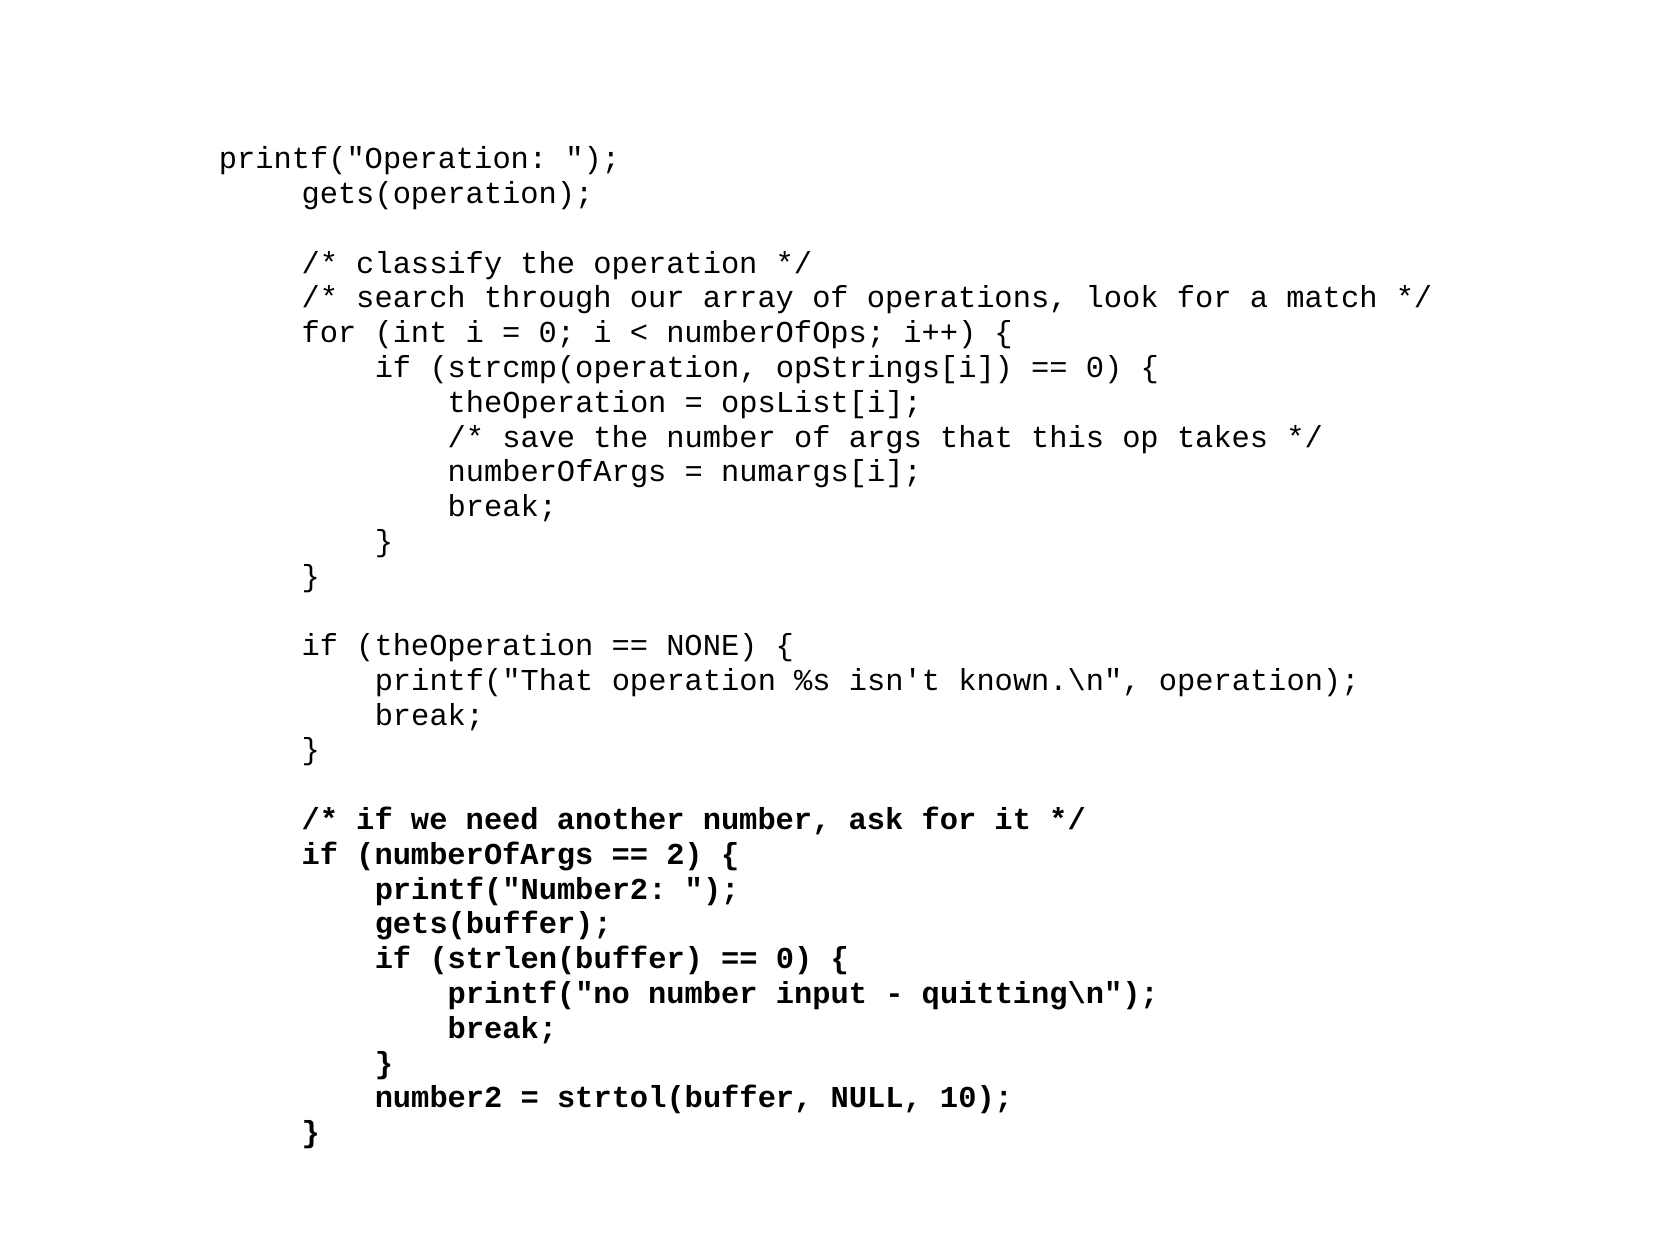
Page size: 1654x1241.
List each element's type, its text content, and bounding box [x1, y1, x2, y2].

subtitle printf("Operation: "); gets(operation); /* classify the operation */ /* search through our array of operations, look for a match */ for (int i = 0; i < numberOfOps; i++) { if (strcmp(operation, opStrings[i]) == 0) { theOperation = opsList[i]; /* save the number of args that this op takes */ numberOfArgs = numargs[i]; break; } } if (theOperation == NONE) { printf("That operation %s isn't known.\n", operation); break; } /* if we need another number, ask for it */ if (numberOfArgs == 2) { printf("Number2: "); gets(buffer); if (strlen(buffer) == 0) { printf("no number input - quitting\n"); break; } number2 = strtol(buffer, NULL, 10); } [82, 82, 1583, 1158]
